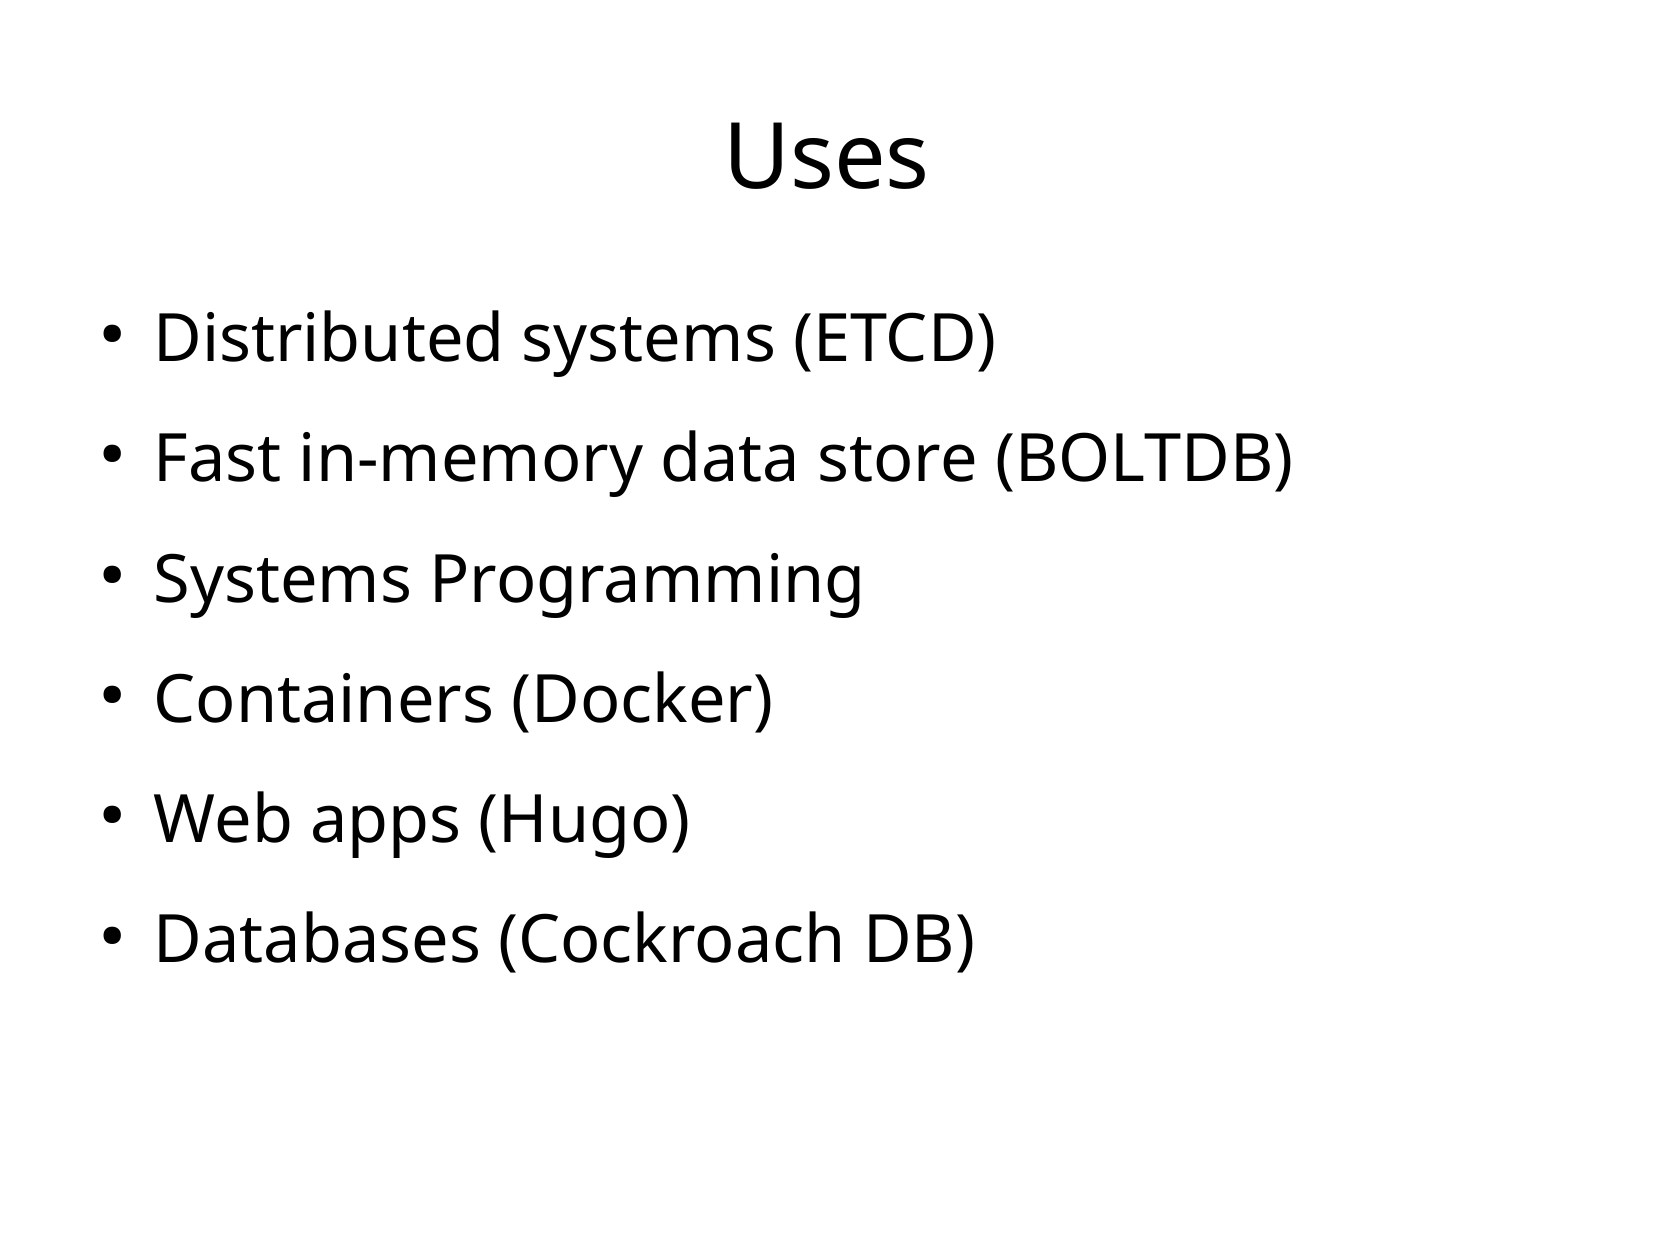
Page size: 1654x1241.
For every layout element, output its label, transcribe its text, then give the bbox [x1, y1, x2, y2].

list Distributed systems (ETCD) Fast in-memory data store (BOLTDB) Systems Programming Containers (Docker) Web apps (Hugo) Databases (Cockroach DB) [82, 290, 1571, 1010]
title Uses [82, 49, 1571, 257]
